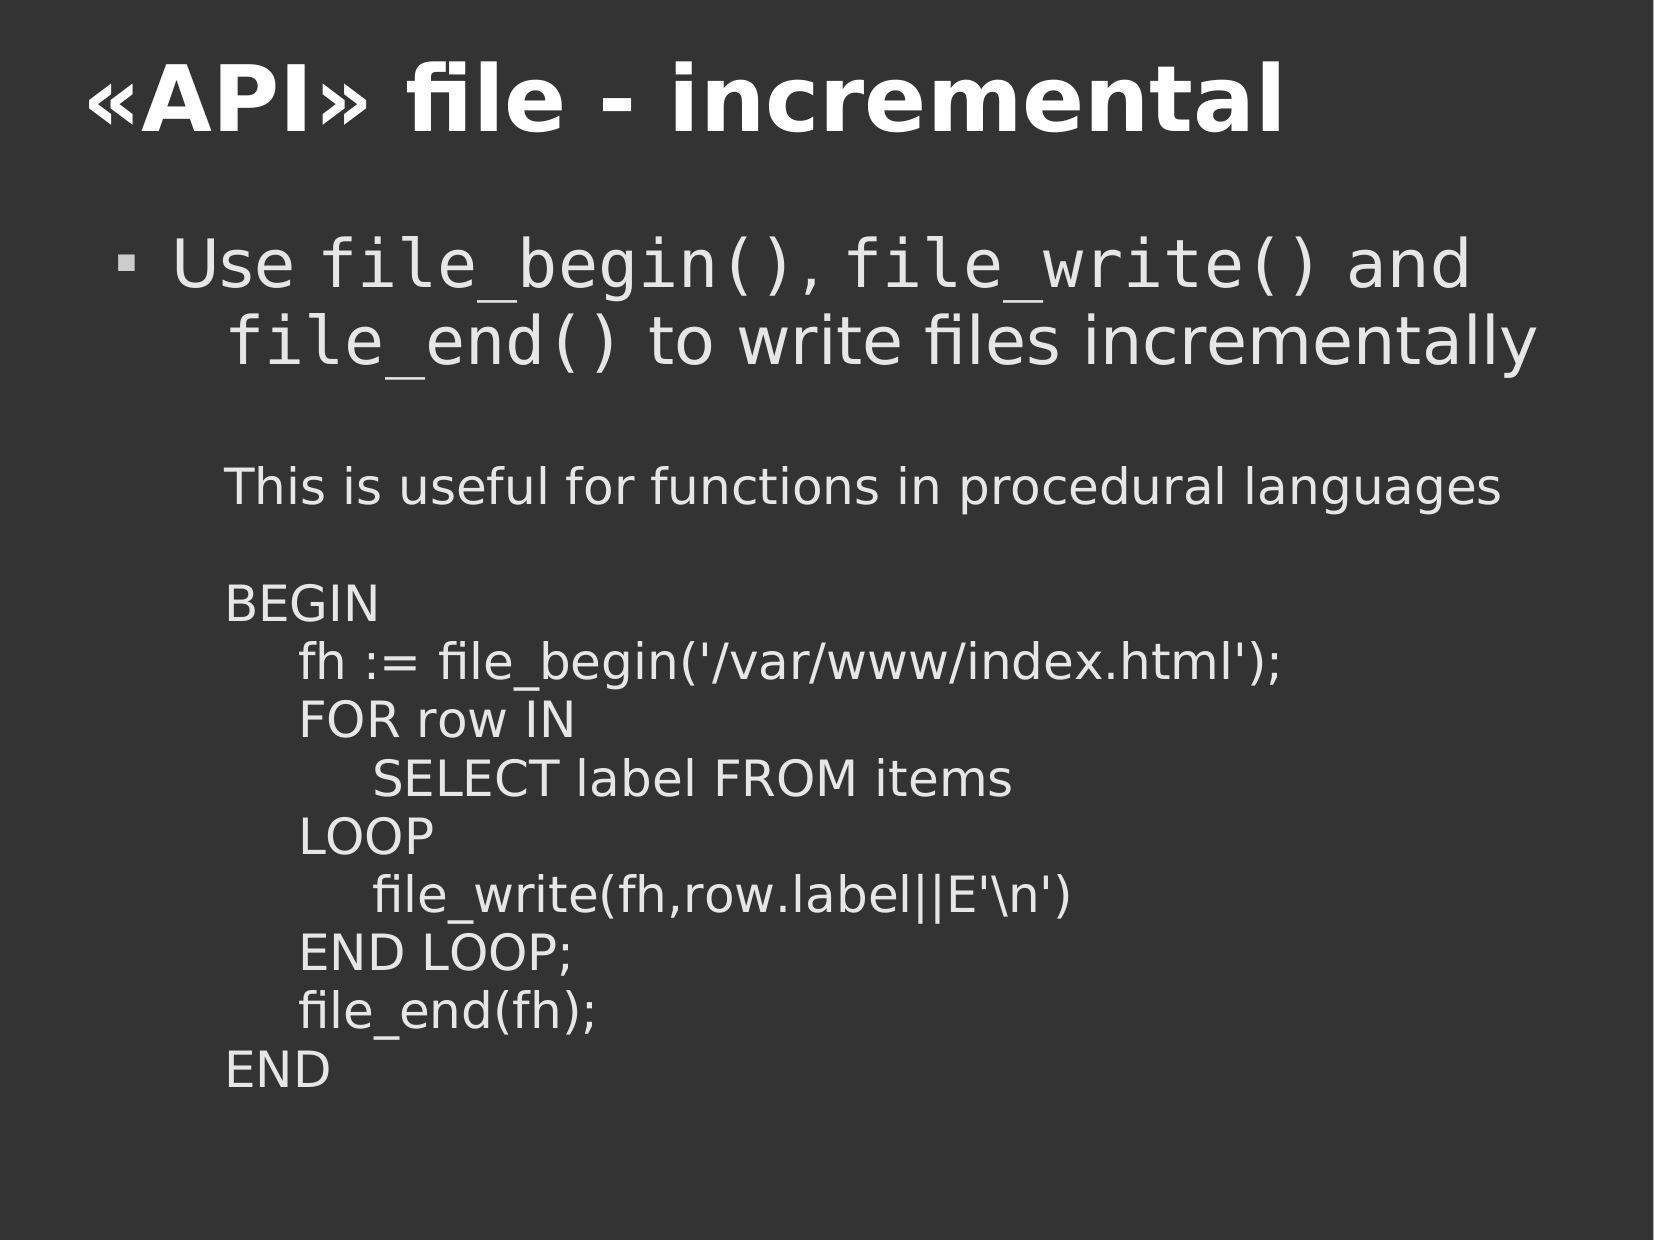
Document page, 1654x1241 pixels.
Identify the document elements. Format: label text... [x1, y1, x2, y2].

title «API» file - incremental [82, 46, 1571, 154]
list Use file_begin(), file_write() and file_end() to write files incrementally This is useful for functions in procedural languages BEGIN fh := file_begin('/var/www/index.html'); FOR row IN SELECT label FROM items LOOP file_write(fh,row.label||E'\n') END LOOP; file_end(fh); END [82, 225, 1571, 1163]
